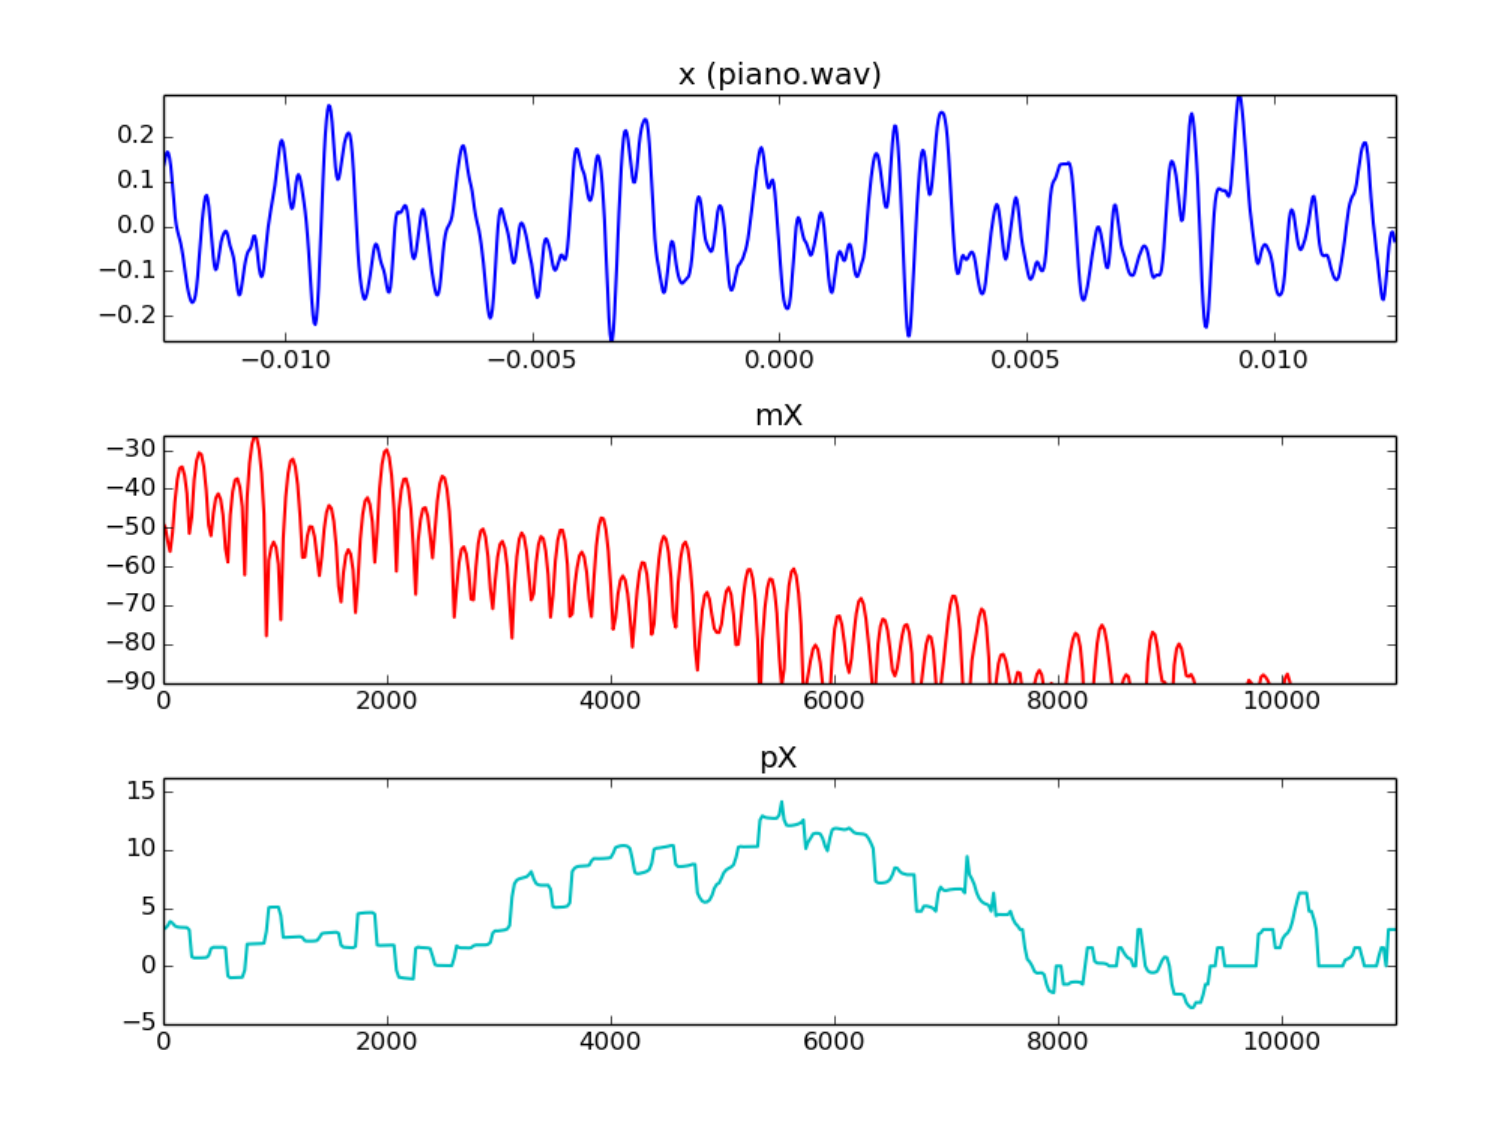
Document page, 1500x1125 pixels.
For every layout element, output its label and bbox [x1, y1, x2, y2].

picture [72, 35, 1423, 1086]
